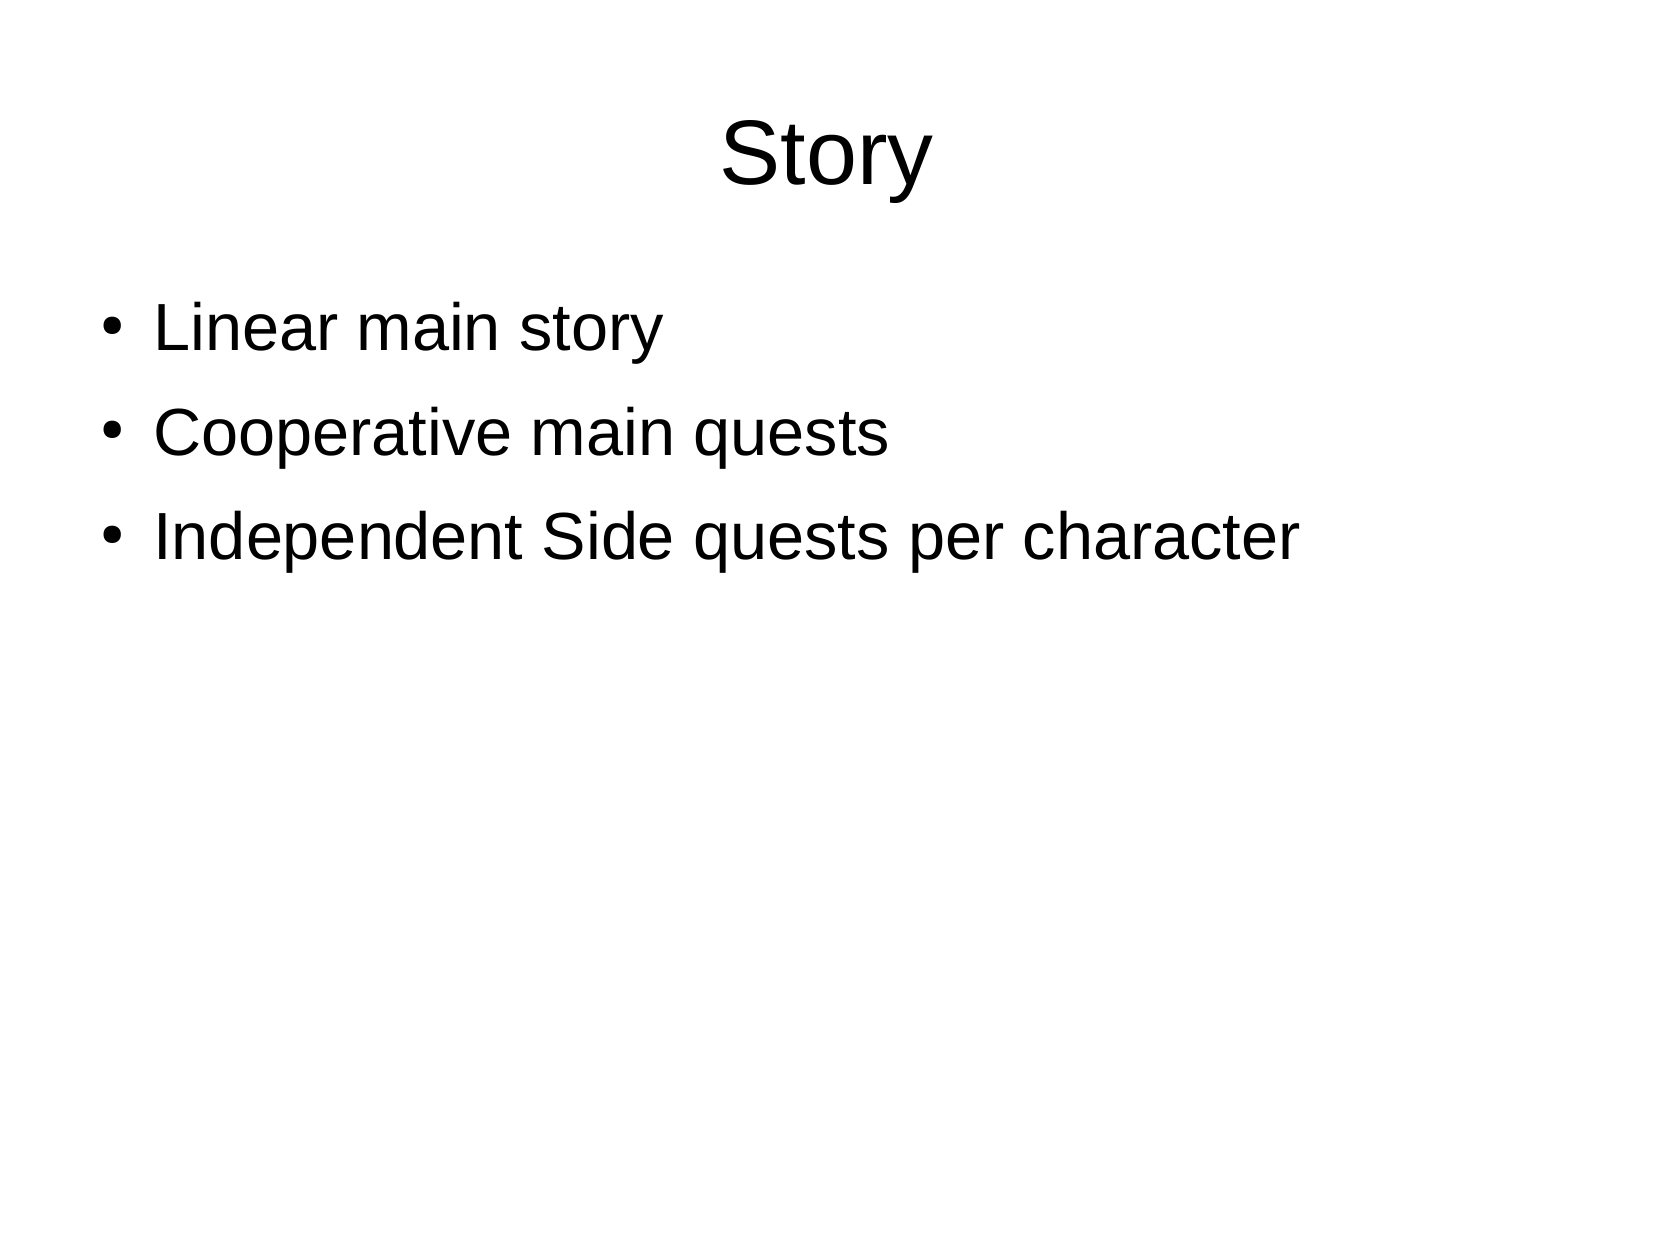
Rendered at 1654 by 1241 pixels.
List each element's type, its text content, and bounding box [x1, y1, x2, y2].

title Story [82, 49, 1571, 257]
list Linear main story Cooperative main quests Independent Side quests per character [82, 290, 1571, 1010]
